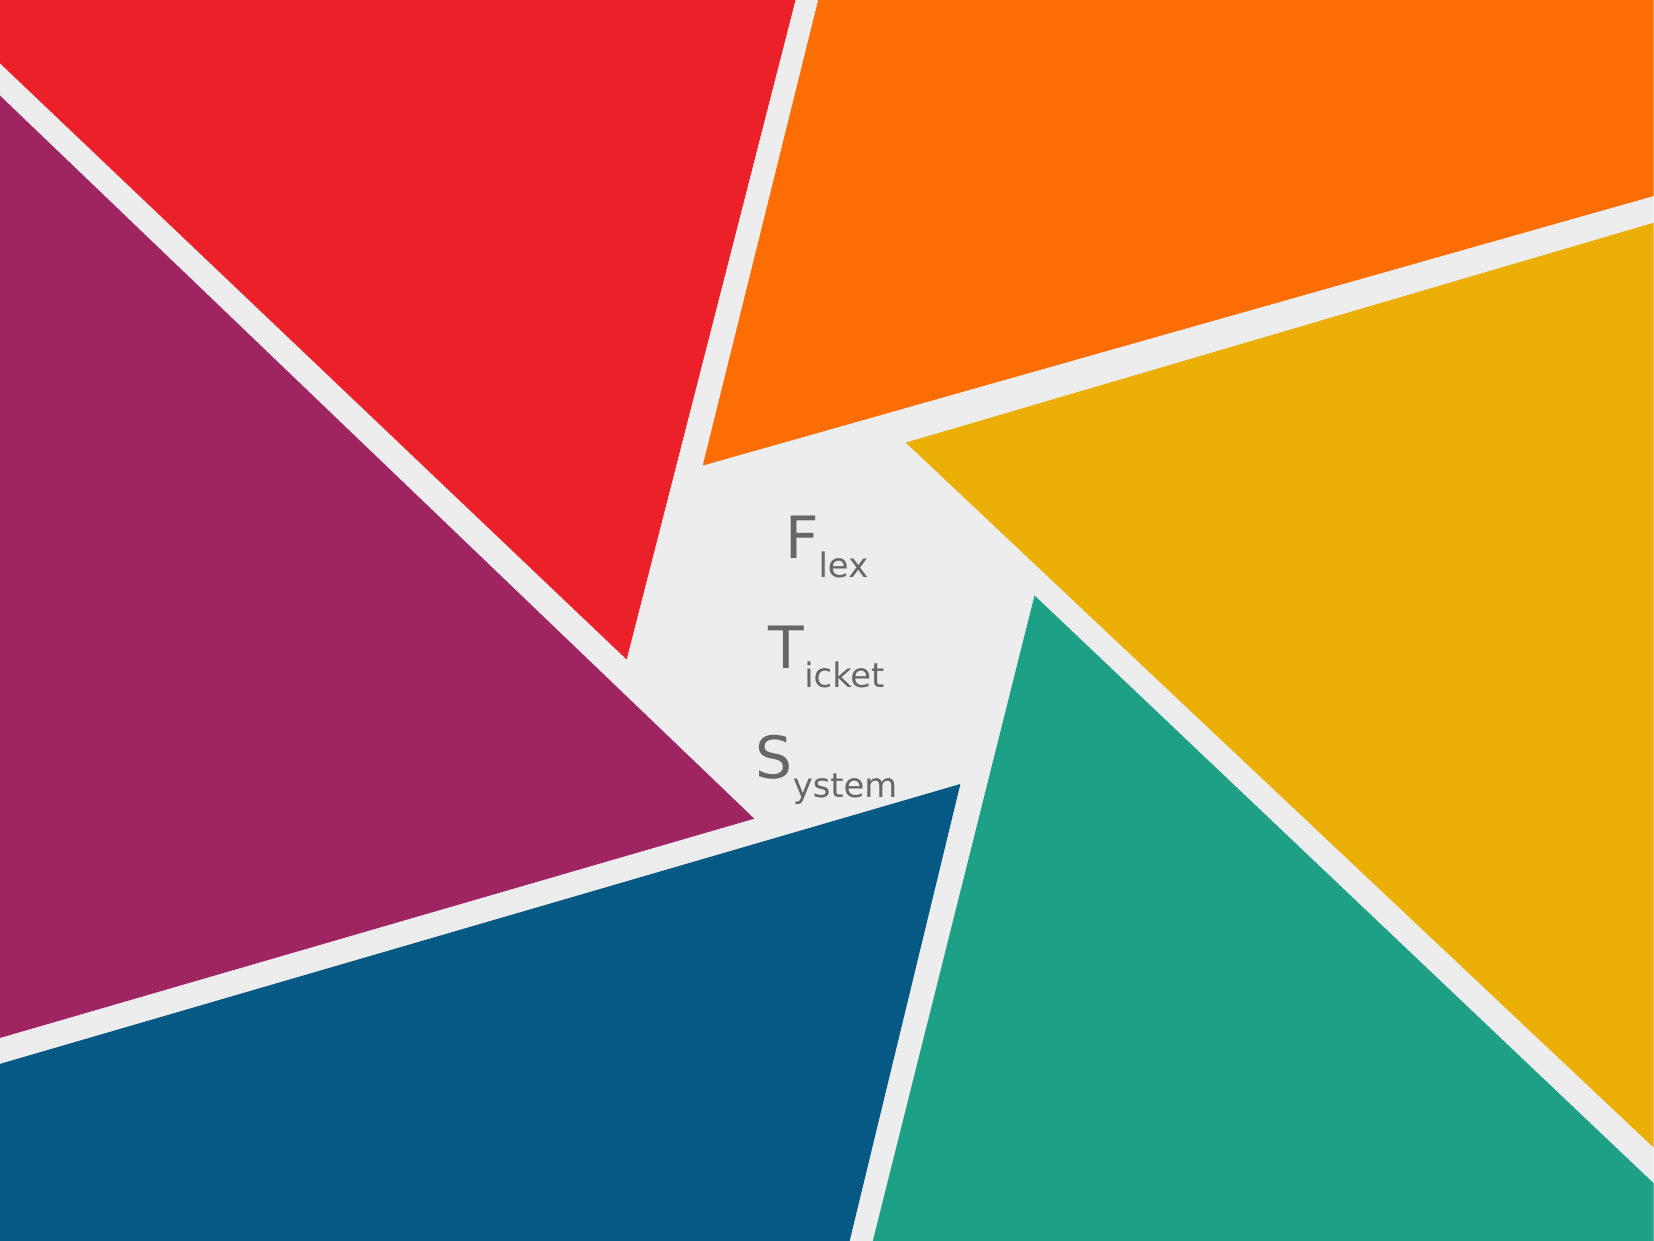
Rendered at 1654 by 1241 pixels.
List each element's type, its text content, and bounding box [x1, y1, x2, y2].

list Flex Ticket System [82, 290, 1571, 1010]
